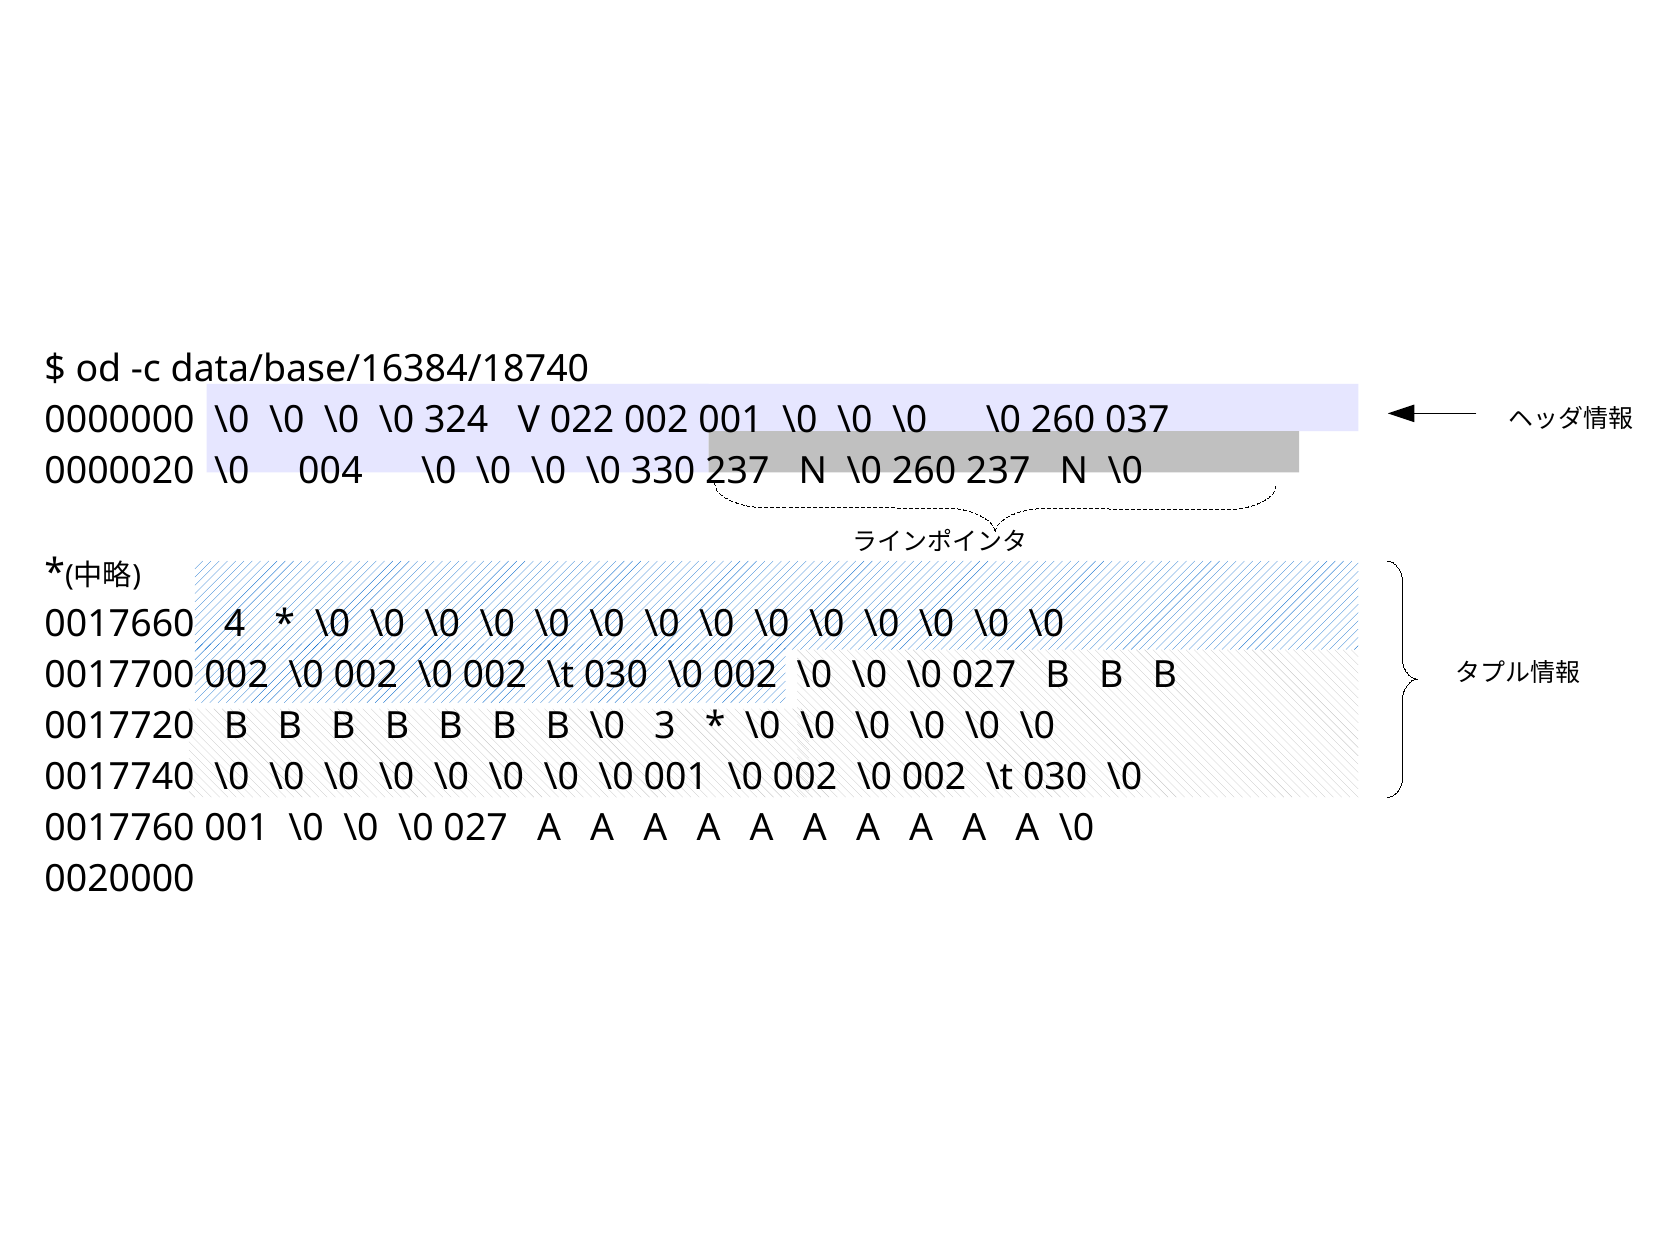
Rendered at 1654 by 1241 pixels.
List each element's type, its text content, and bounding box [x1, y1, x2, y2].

text_box $ od -c data/base/16384/18740 0000000 \0 \0 \0 \0 324 V 022 002 001 \0 \0 \0 \0 260 037 0000020 \0 004 \0 \0 \0 \0 330 237 N \0 260 237 N \0 *(中略) 0017660 4 * \0 \0 \0 \0 \0 \0 \0 \0 \0 \0 \0 \0 \0 \0 0017700 002 \0 002 \0 002 \t 030 \0 002 \0 \0 \0 027 B B B 0017720 B B B B B B B \0 3 * \0 \0 \0 \0 \0 \0 0017740 \0 \0 \0 \0 \0 \0 \0 \0 001 \0 002 \0 002 \t 030 \0 0017760 001 \0 \0 \0 027 A A A A A A A A A A \0 0020000 [29, 333, 1373, 886]
text_box ラインポインタ [837, 513, 1043, 559]
text_box ヘッダ情報 [1494, 390, 1649, 436]
text_box タプル情報 [1441, 644, 1596, 690]
